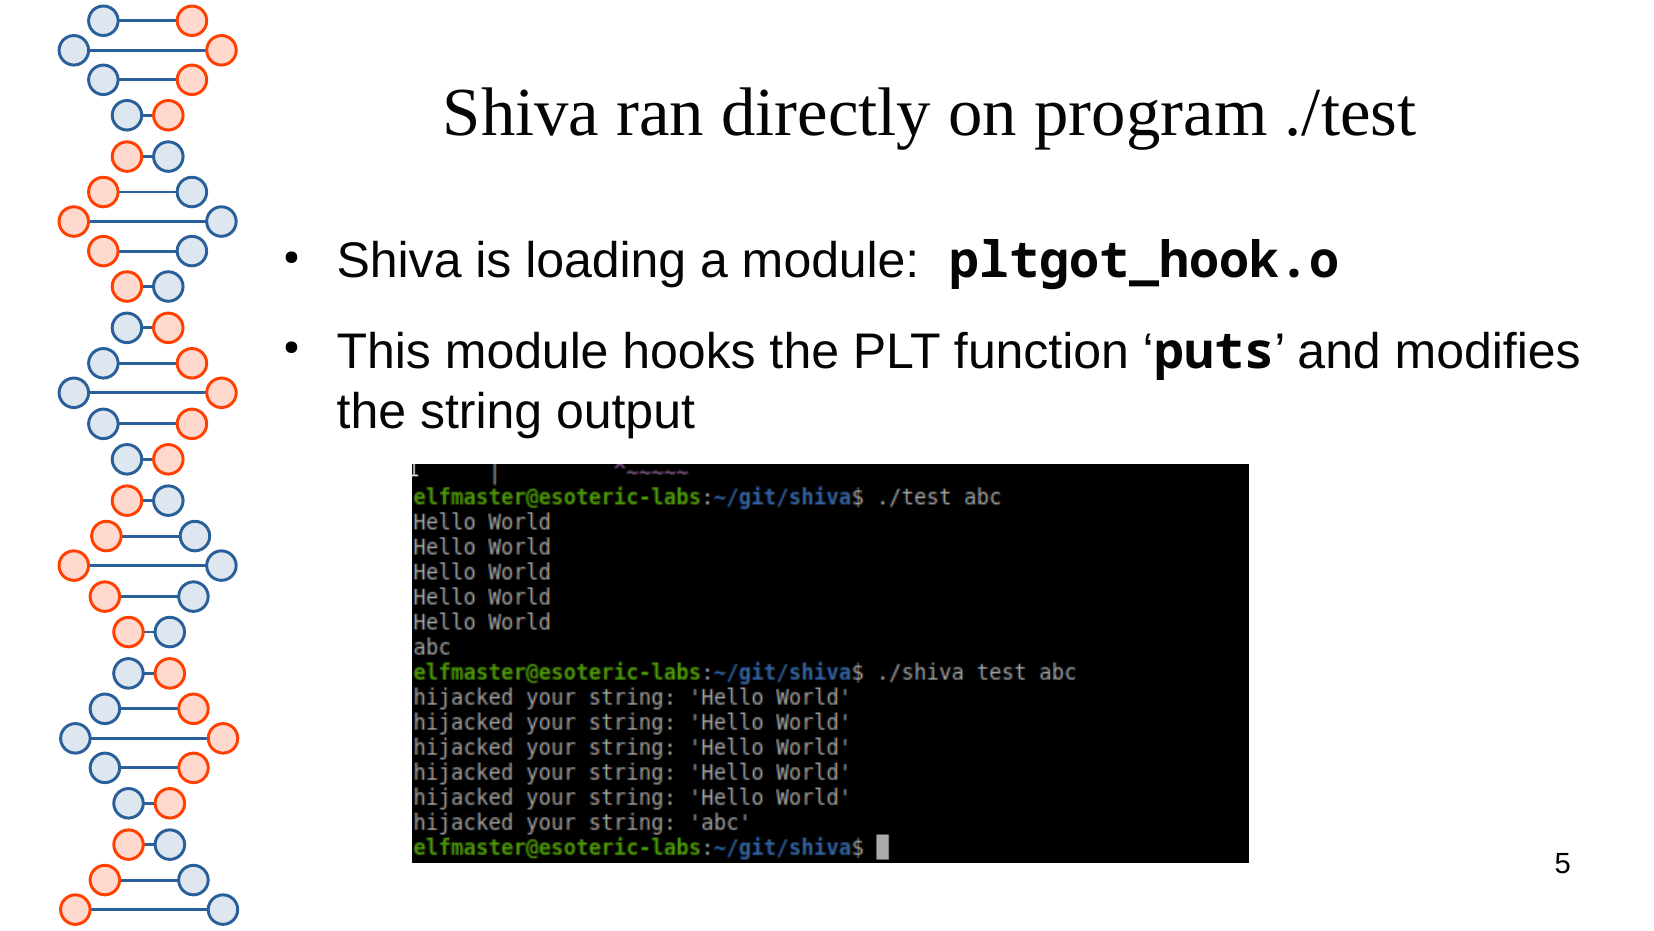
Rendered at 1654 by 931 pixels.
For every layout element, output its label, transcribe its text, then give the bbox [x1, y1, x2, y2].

list Shiva is loading a module: pltgot_hook.o This module hooks the PLT function ‘puts’ and modifies the string output [265, 224, 1595, 901]
title Shiva ran directly on program ./test [265, 35, 1595, 189]
picture [412, 464, 1249, 863]
